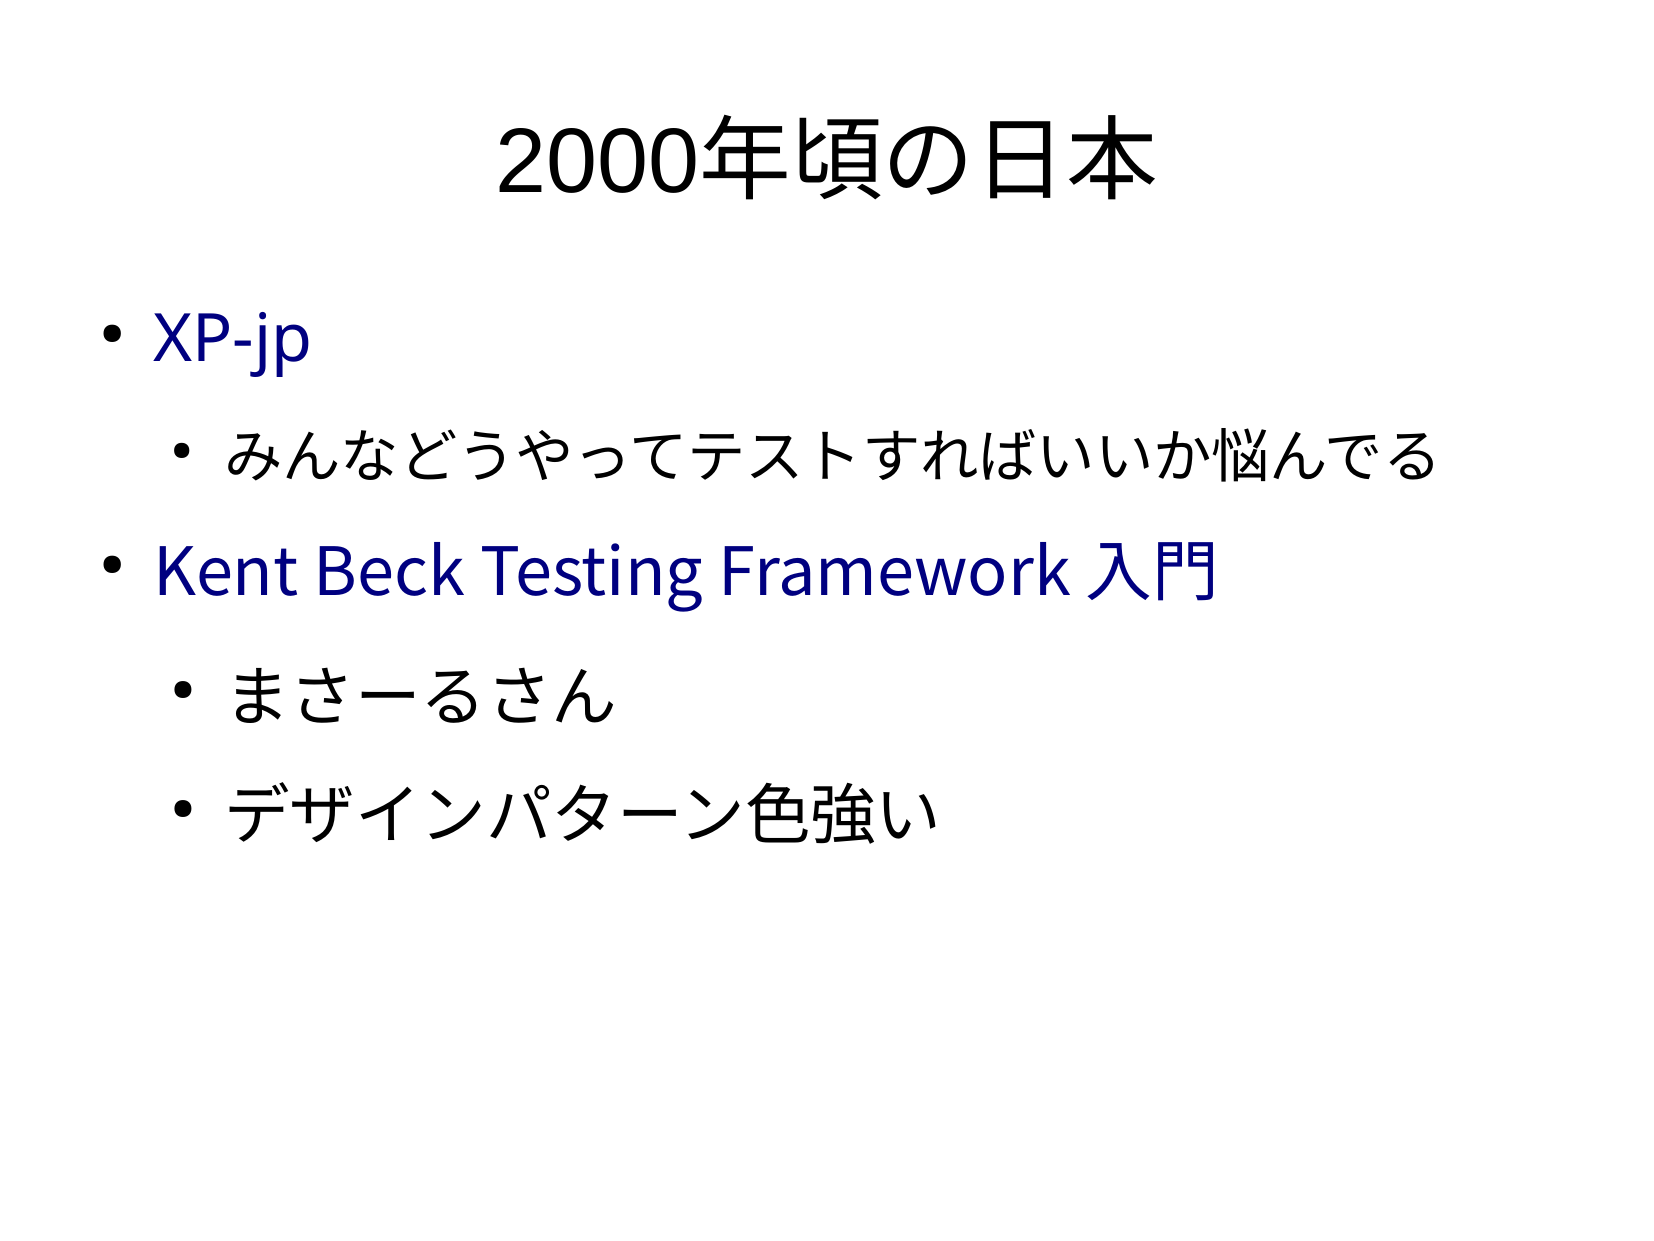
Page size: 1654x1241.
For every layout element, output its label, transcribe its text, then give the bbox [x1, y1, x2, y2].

title 2000年頃の日本 [82, 49, 1571, 257]
list XP-jp みんなどうやってテストすればいいか悩んでる Kent Beck Testing Framework 入門 まさーるさん デザインパターン色強い [82, 290, 1571, 1109]
